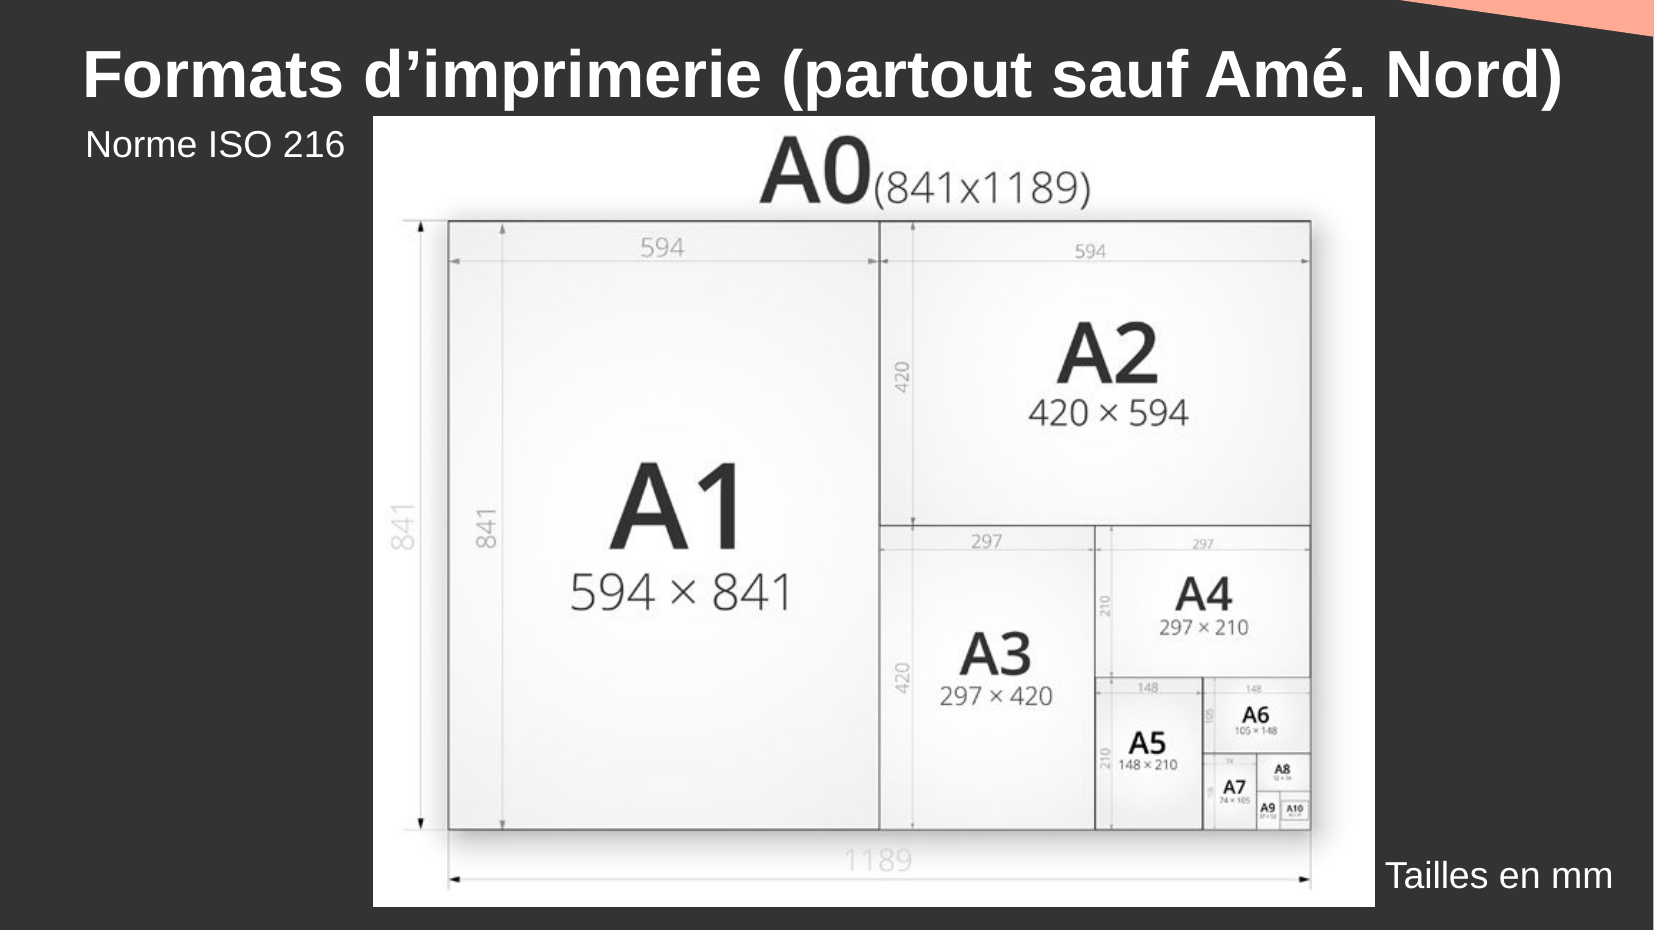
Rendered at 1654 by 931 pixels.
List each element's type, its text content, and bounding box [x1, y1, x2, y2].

text_box [1399, 0, 1654, 37]
text_box Tailles en mm [1370, 847, 1654, 907]
title Formats d’imprimerie (partout sauf Amé. Nord) [82, 37, 1571, 122]
text_box Norme ISO 216 [70, 116, 366, 176]
picture [373, 116, 1375, 907]
